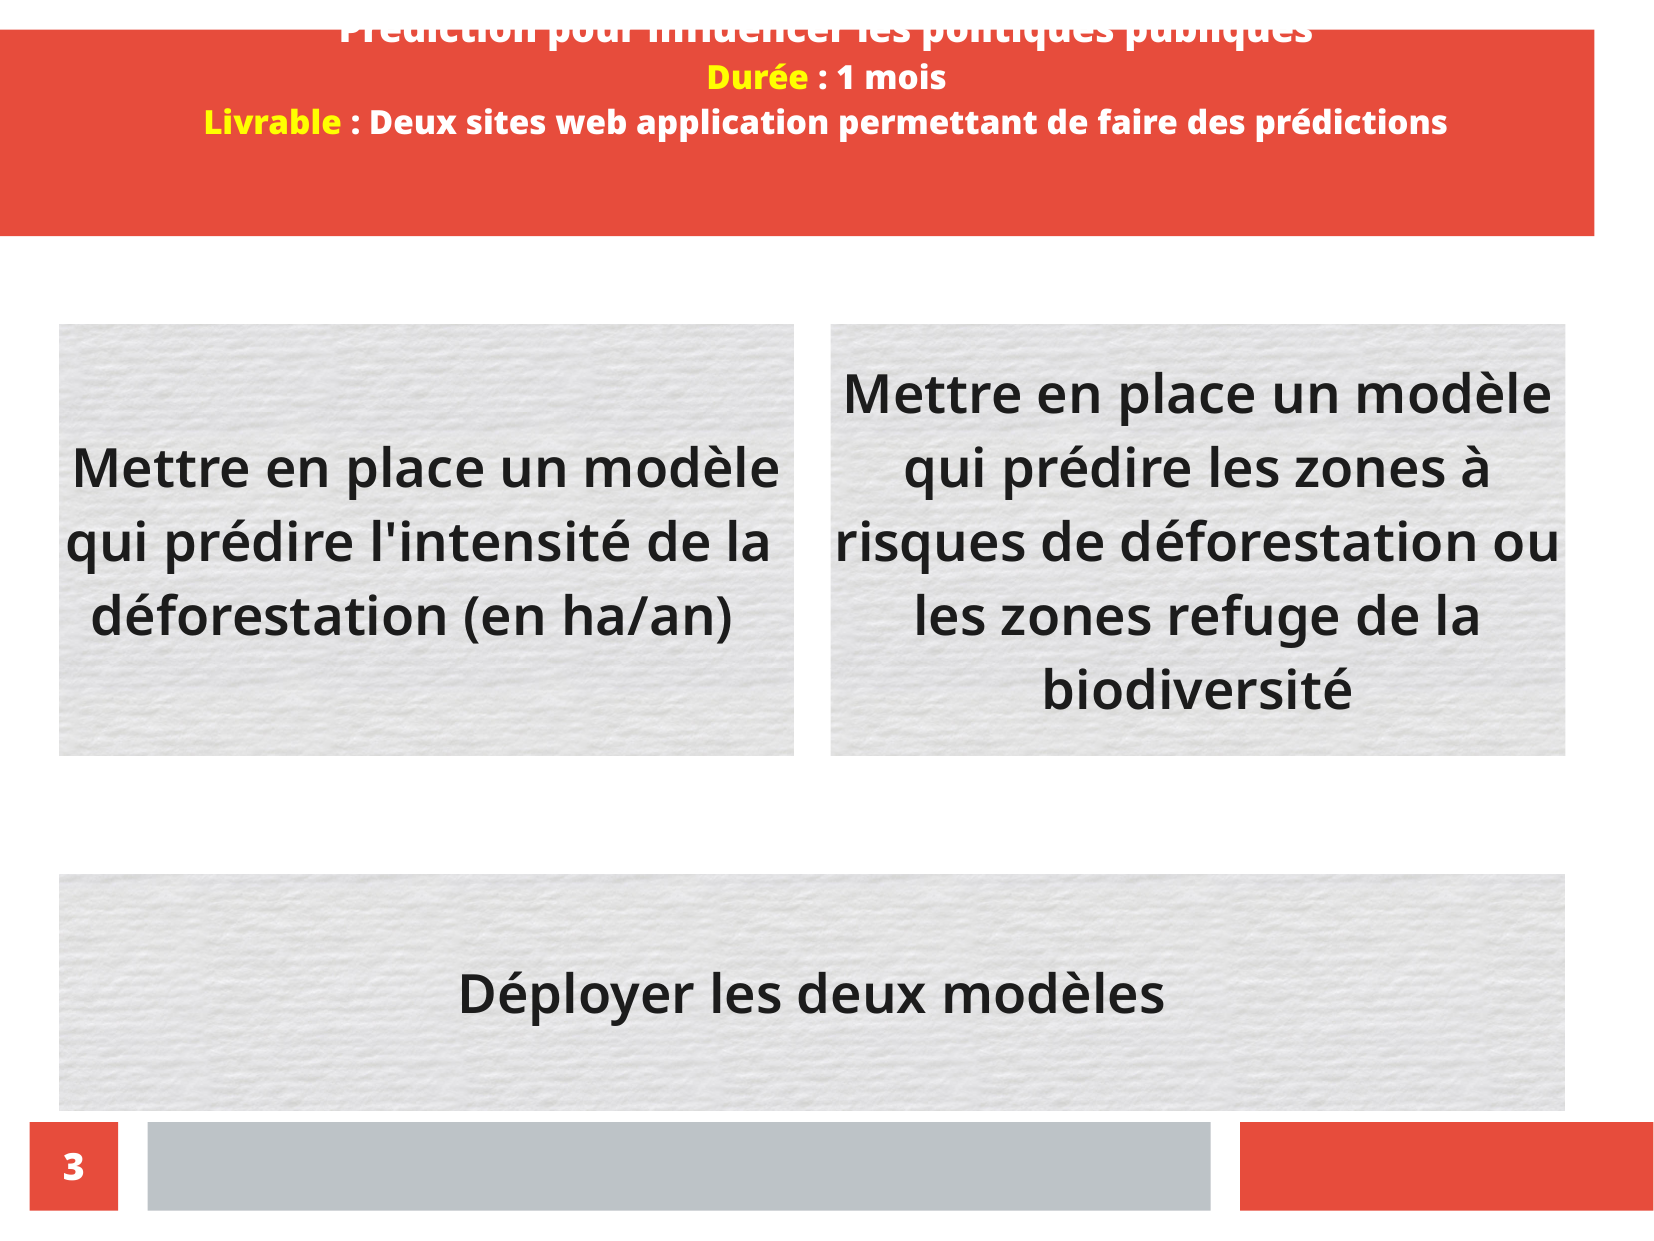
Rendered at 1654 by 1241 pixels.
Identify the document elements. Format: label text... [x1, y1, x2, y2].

list Mettre en place un modèle qui prédire les zones à risques de déforestation ou les zones refuge de la biodiversité [830, 324, 1566, 756]
list Mettre en place un modèle qui prédire l'intensité de la déforestation (en ha/an) [59, 324, 794, 756]
title Prédiction pour influencer les politiques publiques Durée : 1 mois Livrable : Deux sites web application permettant de faire des prédictions [59, 59, 1595, 207]
list Déployer les deux modèles [59, 874, 1565, 1111]
